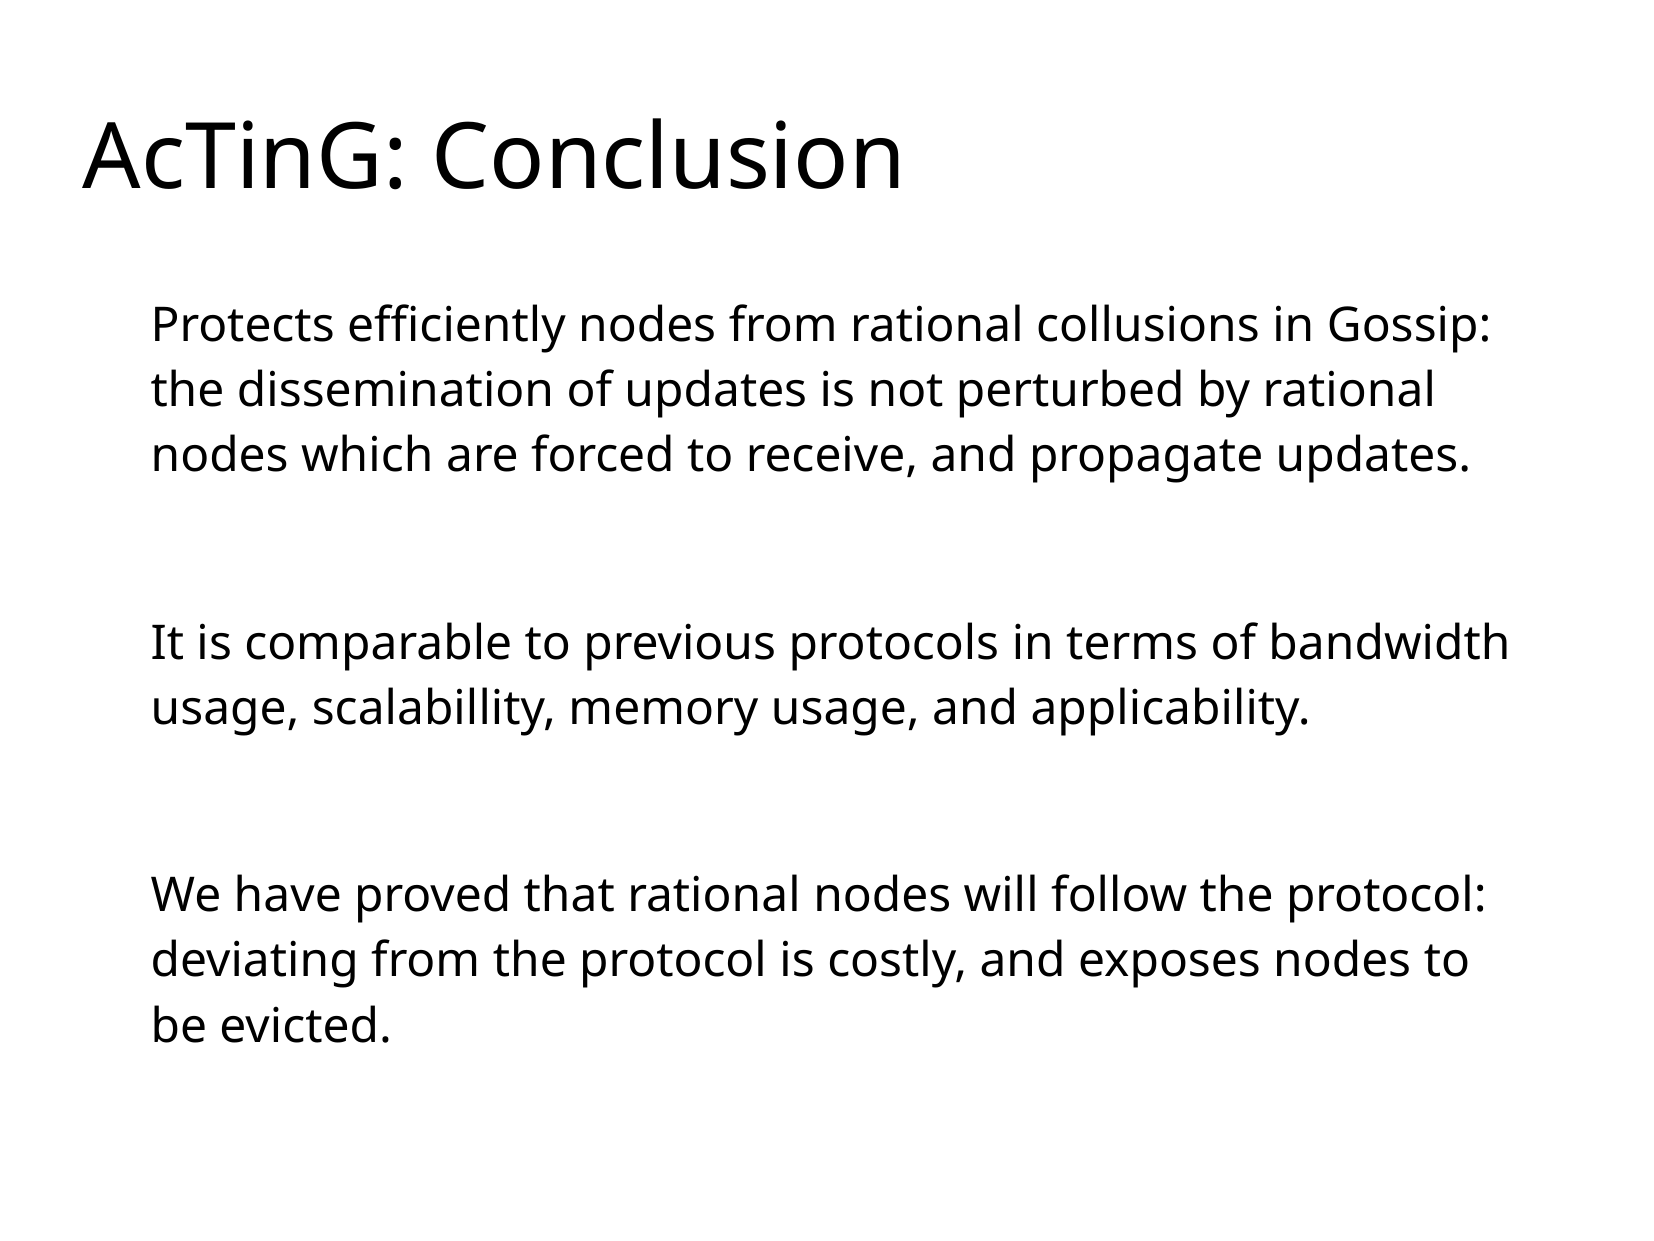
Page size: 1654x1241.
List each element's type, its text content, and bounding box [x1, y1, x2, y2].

list Protects efficiently nodes from rational collusions in Gossip: the dissemination of updates is not perturbed by rational nodes which are forced to receive, and propagate updates. It is comparable to previous protocols in terms of bandwidth usage, scalabillity, memory usage, and applicability. We have proved that rational nodes will follow the protocol: deviating from the protocol is costly, and exposes nodes to be evicted. [82, 290, 1538, 1116]
title AcTinG: Conclusion [82, 49, 1571, 257]
